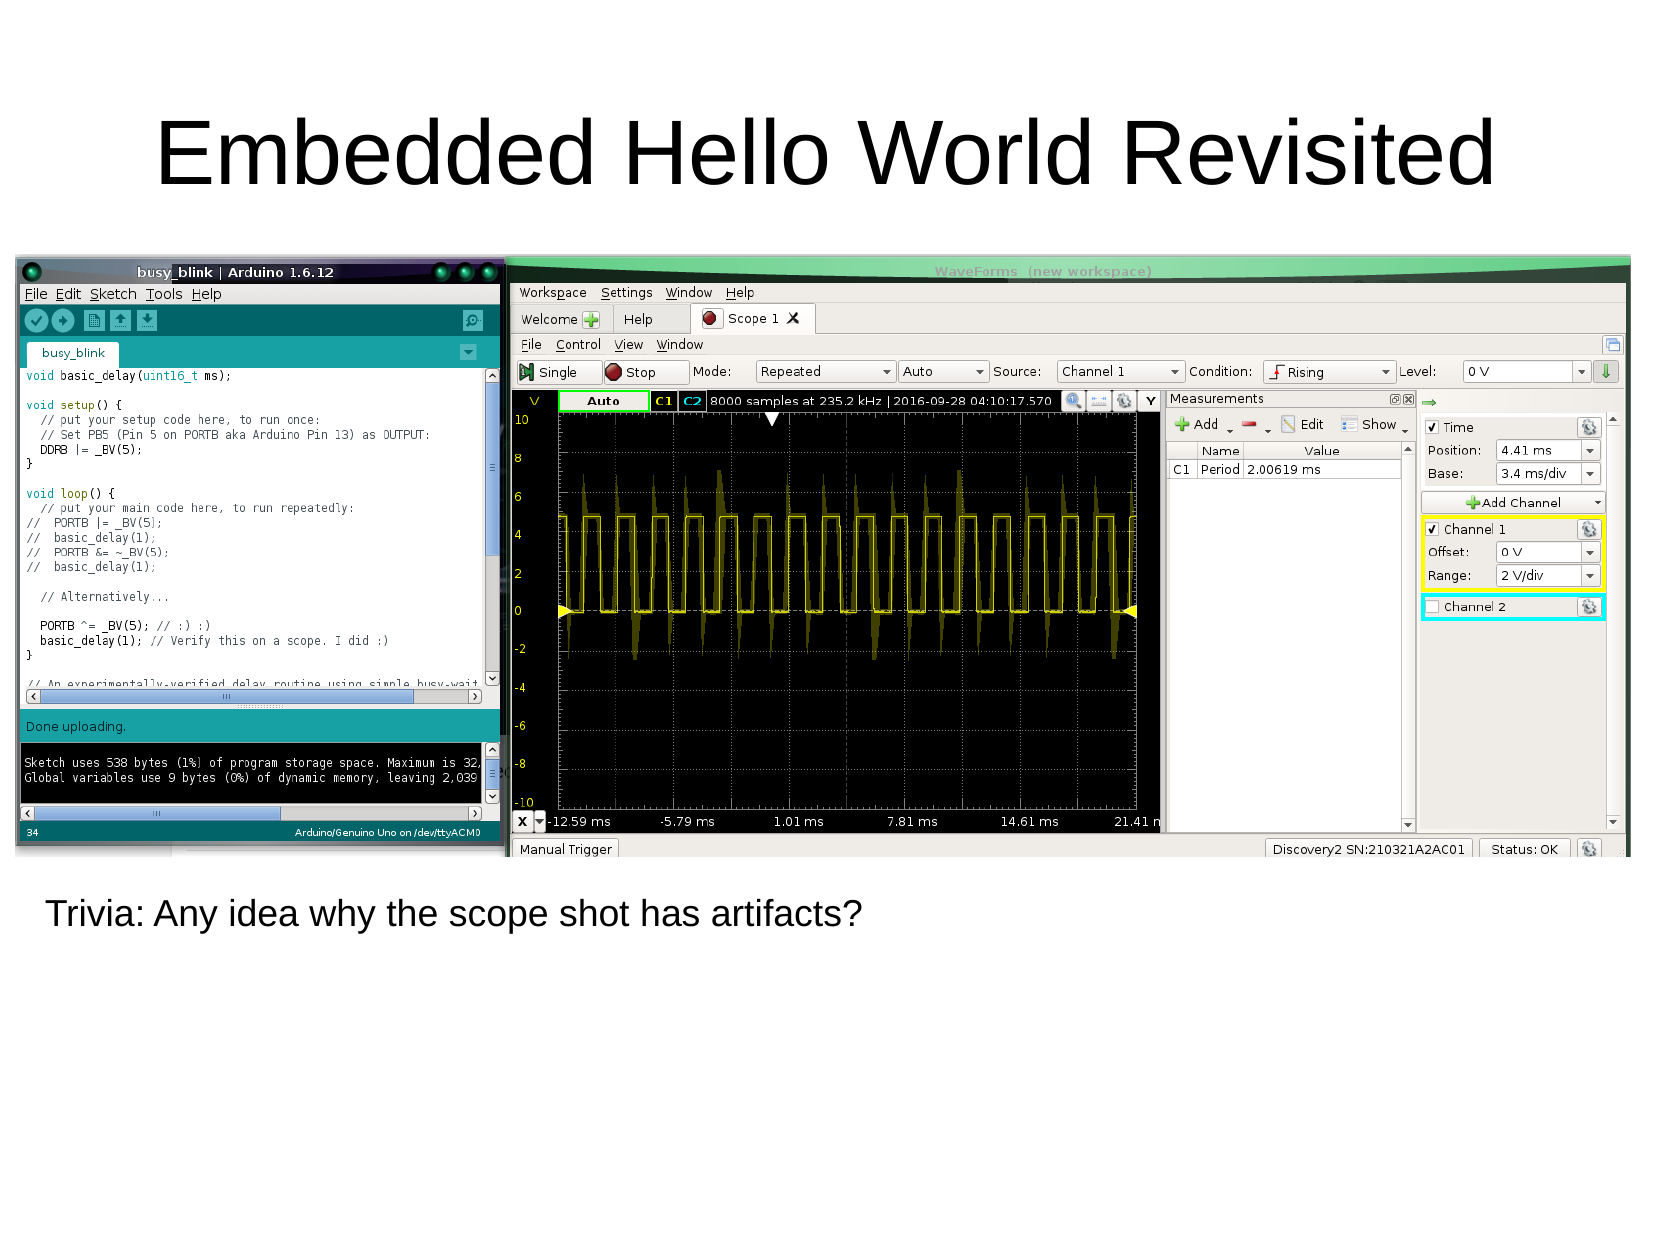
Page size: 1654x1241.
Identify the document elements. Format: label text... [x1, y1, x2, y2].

title Embedded Hello World Revisited [82, 49, 1571, 254]
text_box Trivia: Any idea why the scope shot has artifacts? [30, 885, 882, 952]
picture [15, 254, 1631, 857]
